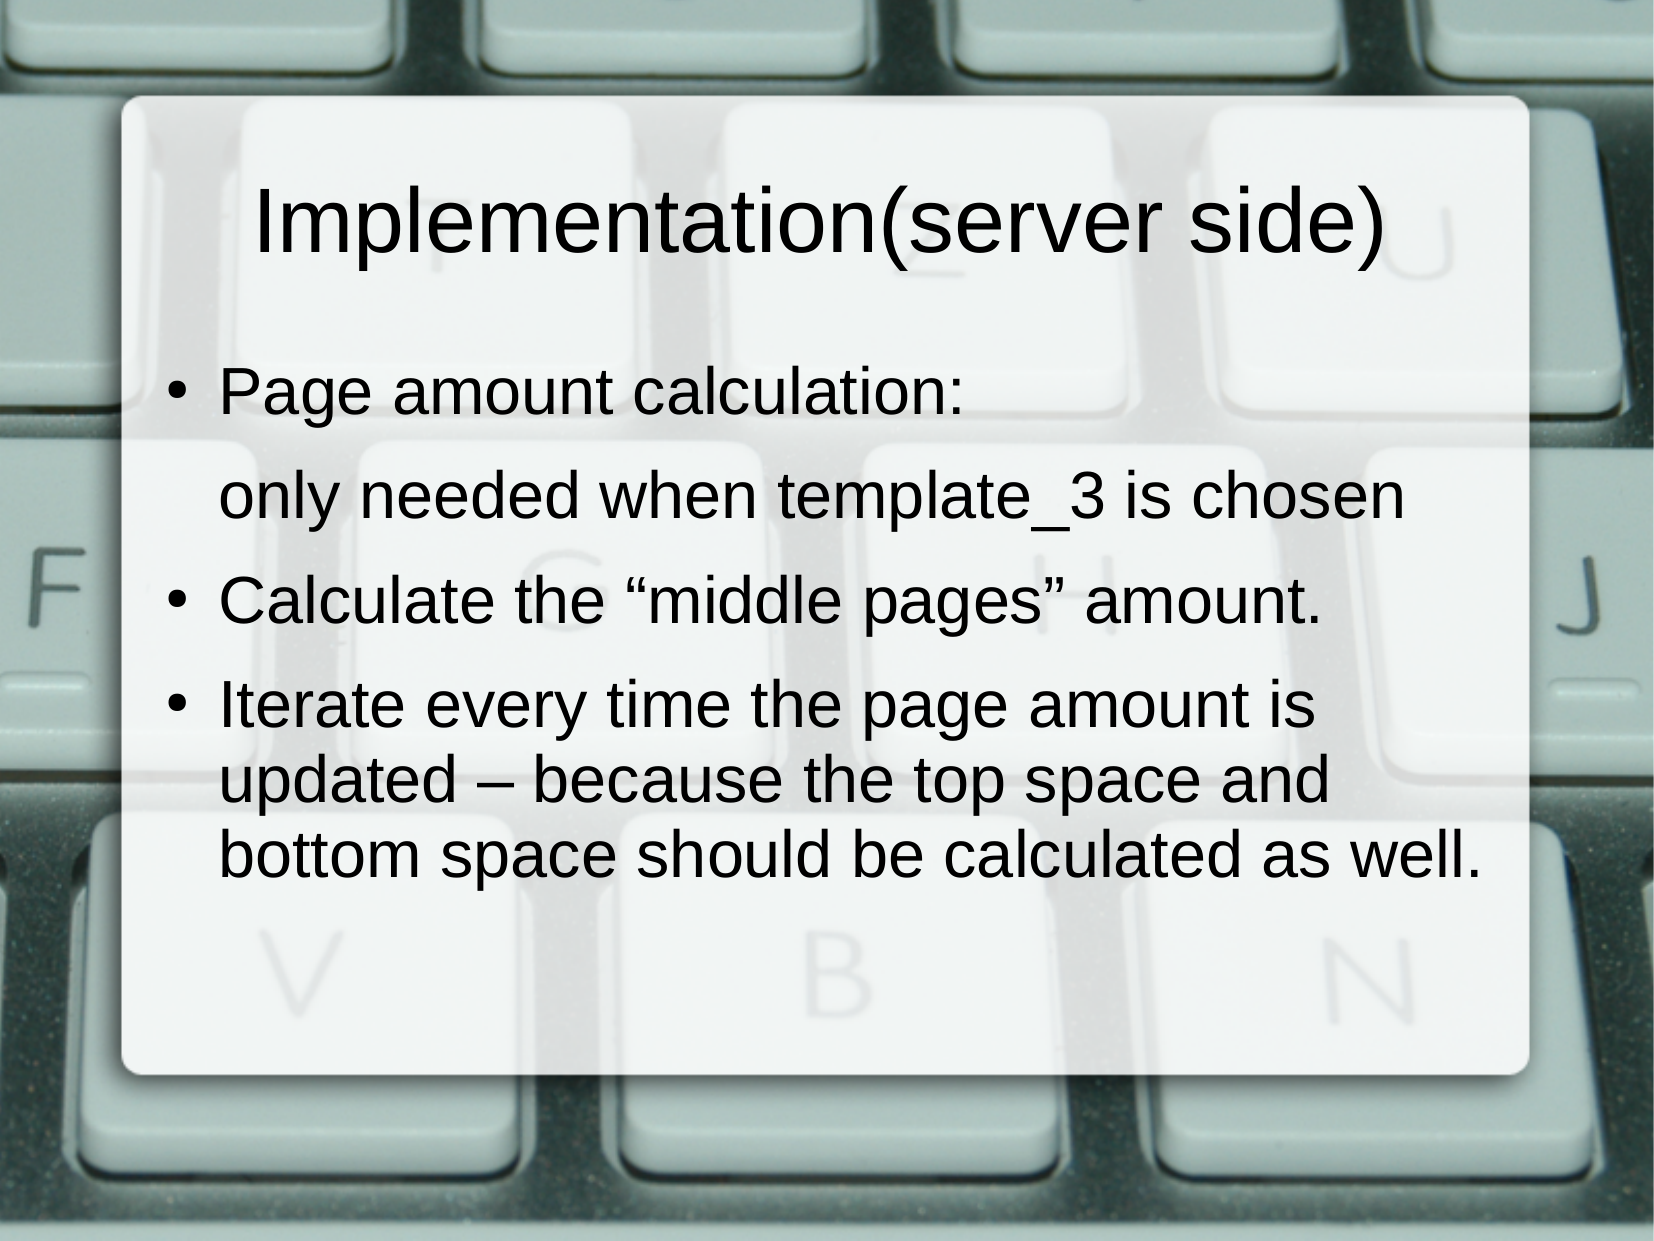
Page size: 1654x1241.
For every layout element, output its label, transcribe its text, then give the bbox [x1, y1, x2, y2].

list Page amount calculation: only needed when template_3 is chosen Calculate the “middle pages” amount. Iterate every time the page amount is updated – because the top space and bottom space should be calculated as well. [147, 354, 1506, 1159]
title Implementation(server side) [135, 125, 1506, 318]
picture [0, 0, 1654, 1241]
